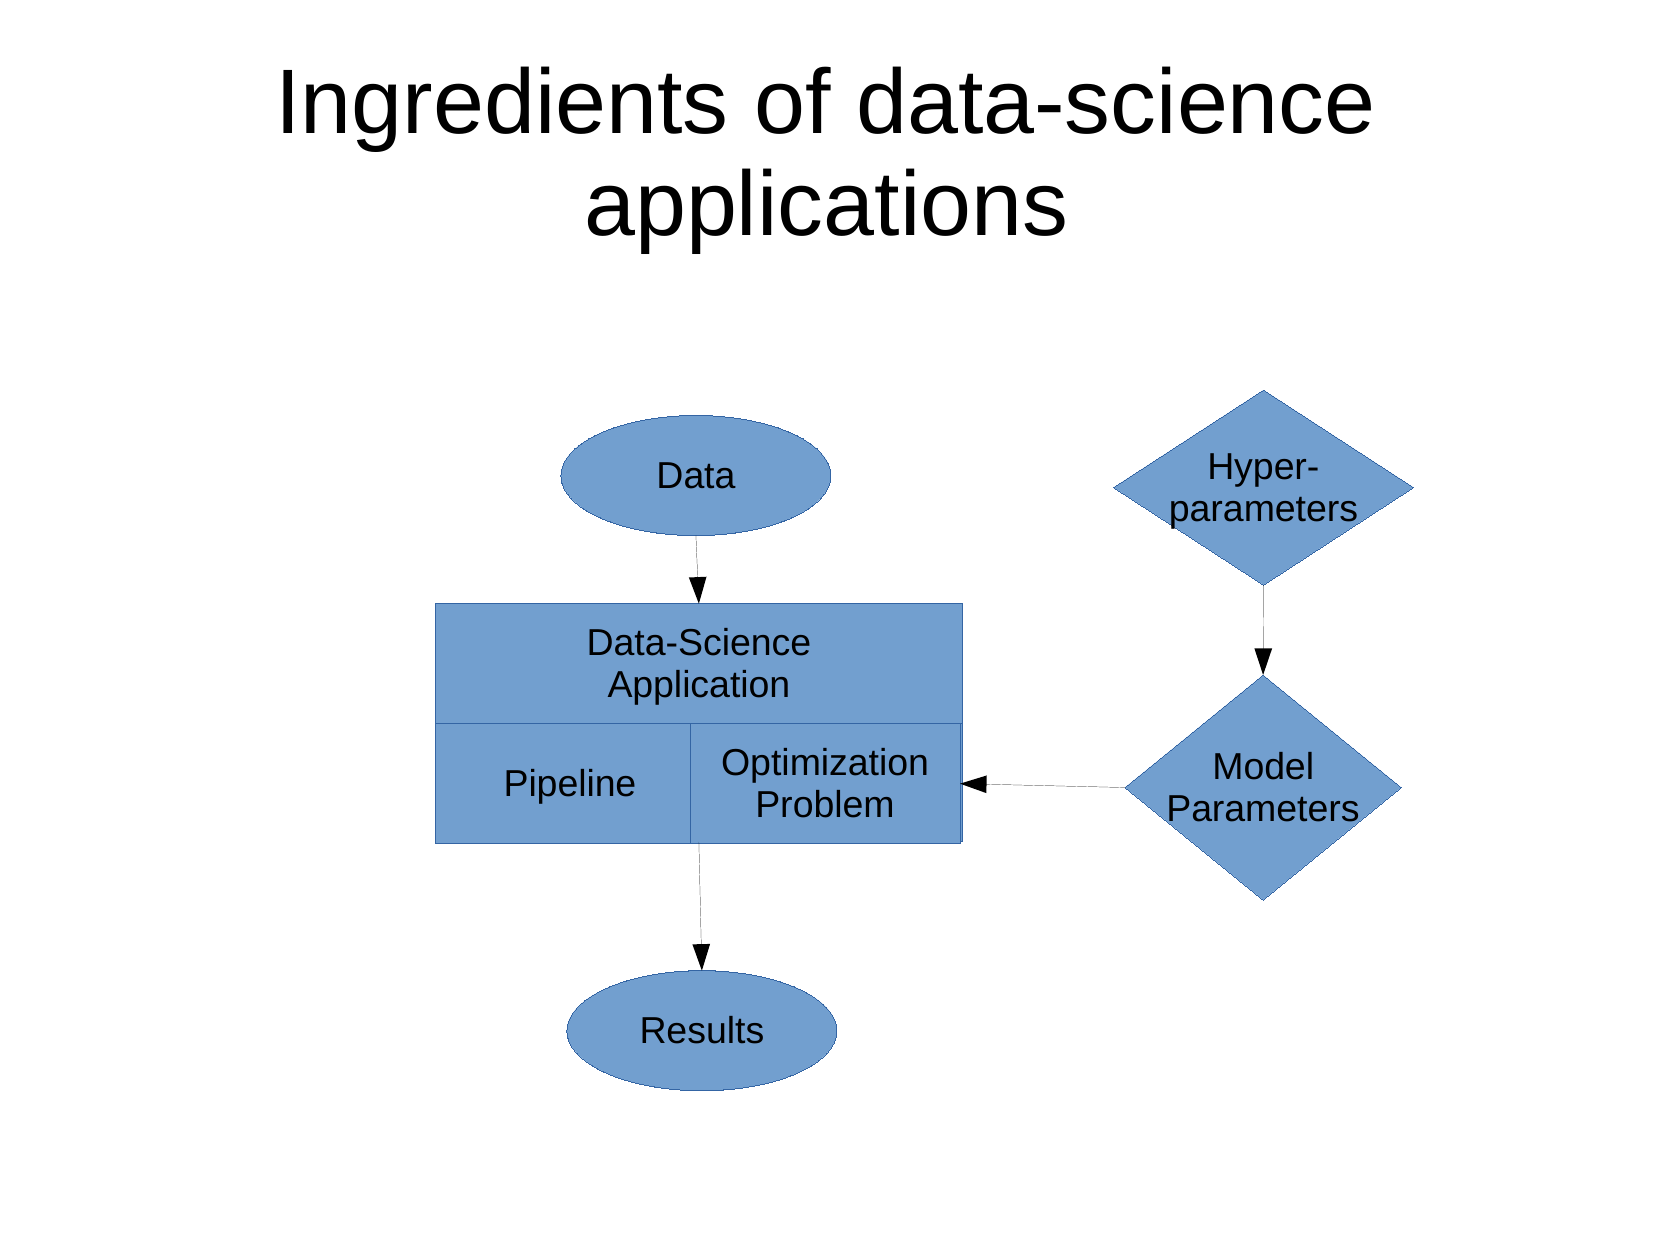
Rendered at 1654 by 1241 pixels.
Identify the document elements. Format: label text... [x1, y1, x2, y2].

text_box Data-Science Application [435, 603, 963, 724]
text_box Pipeline [435, 723, 690, 844]
text_box Model Parameters [1125, 675, 1402, 901]
text_box Data [560, 415, 831, 536]
title Ingredients of data-science applications [82, 49, 1571, 257]
text_box Hyper- parameters [1113, 390, 1414, 585]
text_box Results [566, 970, 837, 1091]
text_box Optimization Problem [690, 723, 961, 844]
